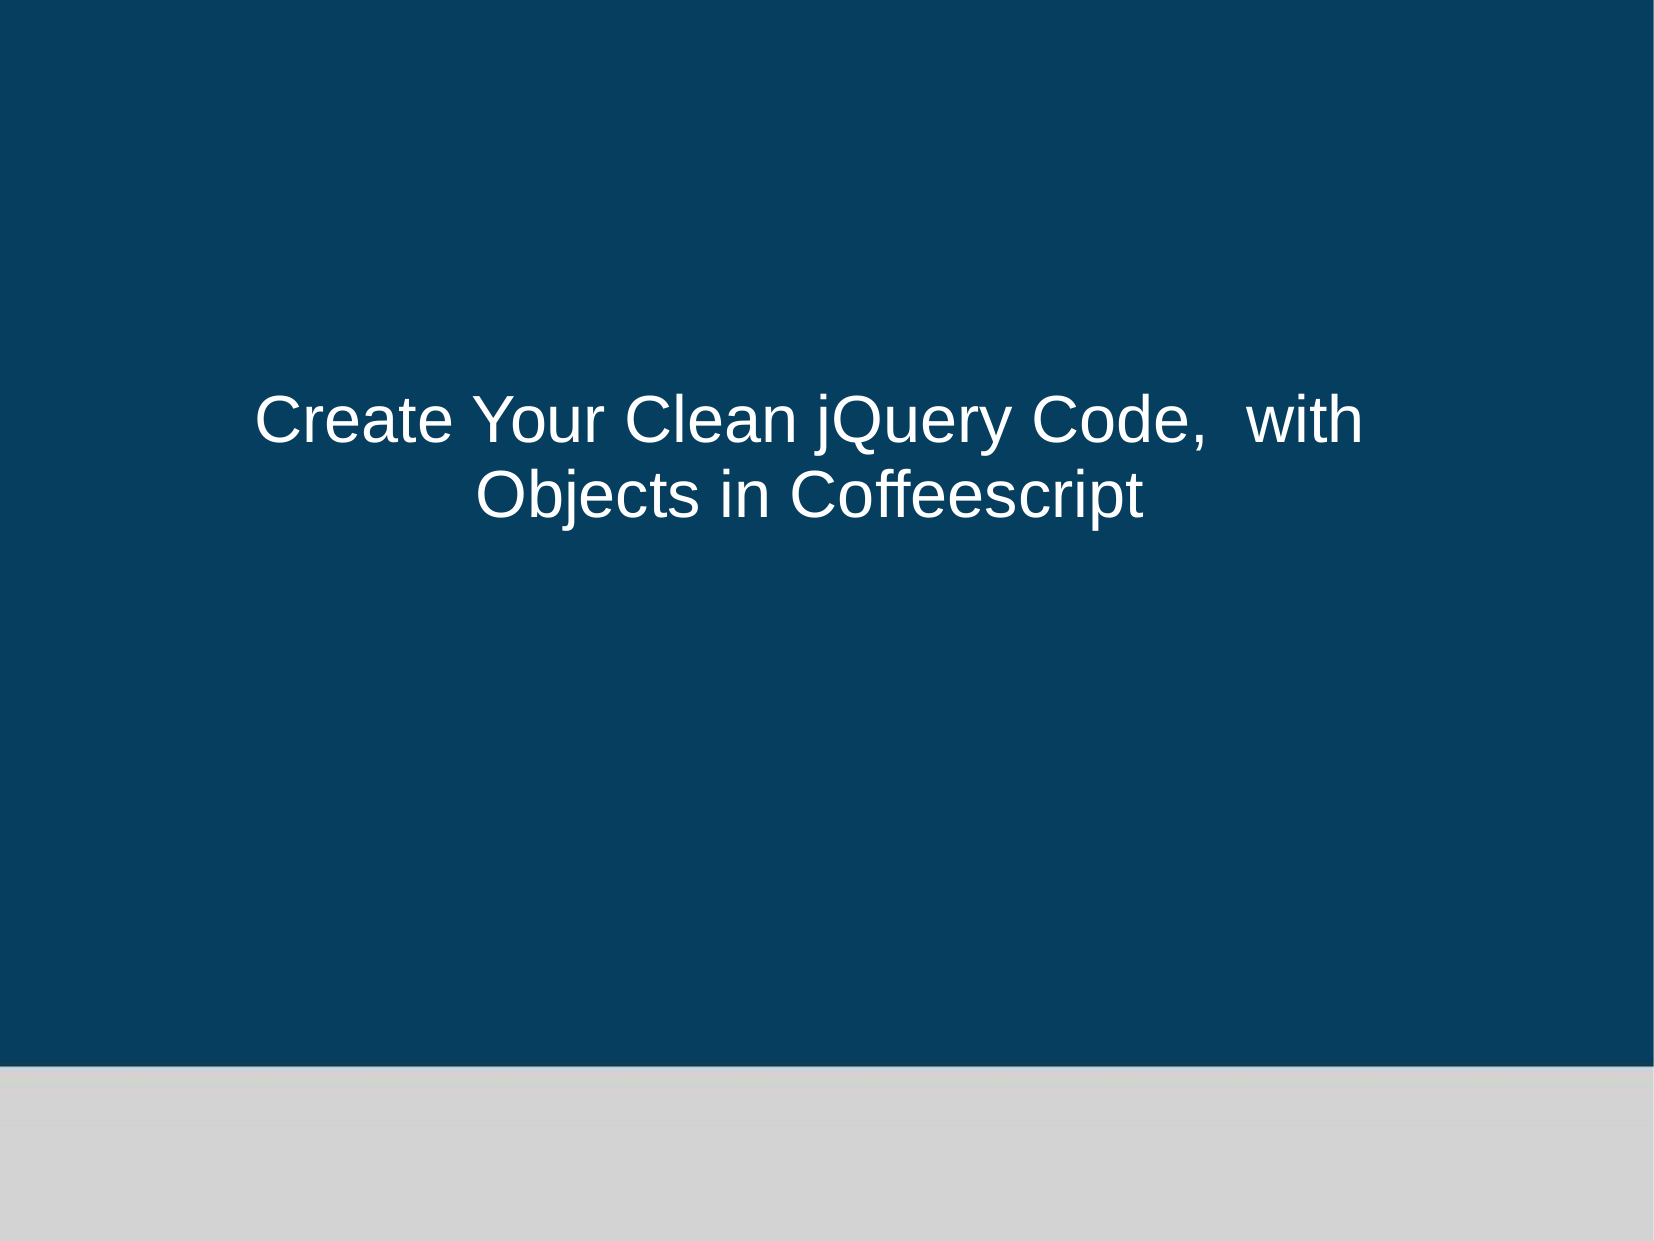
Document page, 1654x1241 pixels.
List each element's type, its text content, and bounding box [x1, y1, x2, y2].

picture [0, 0, 1654, 1241]
text_box Create Your Clean jQuery Code, with Objects in Coffeescript [165, 375, 1456, 540]
